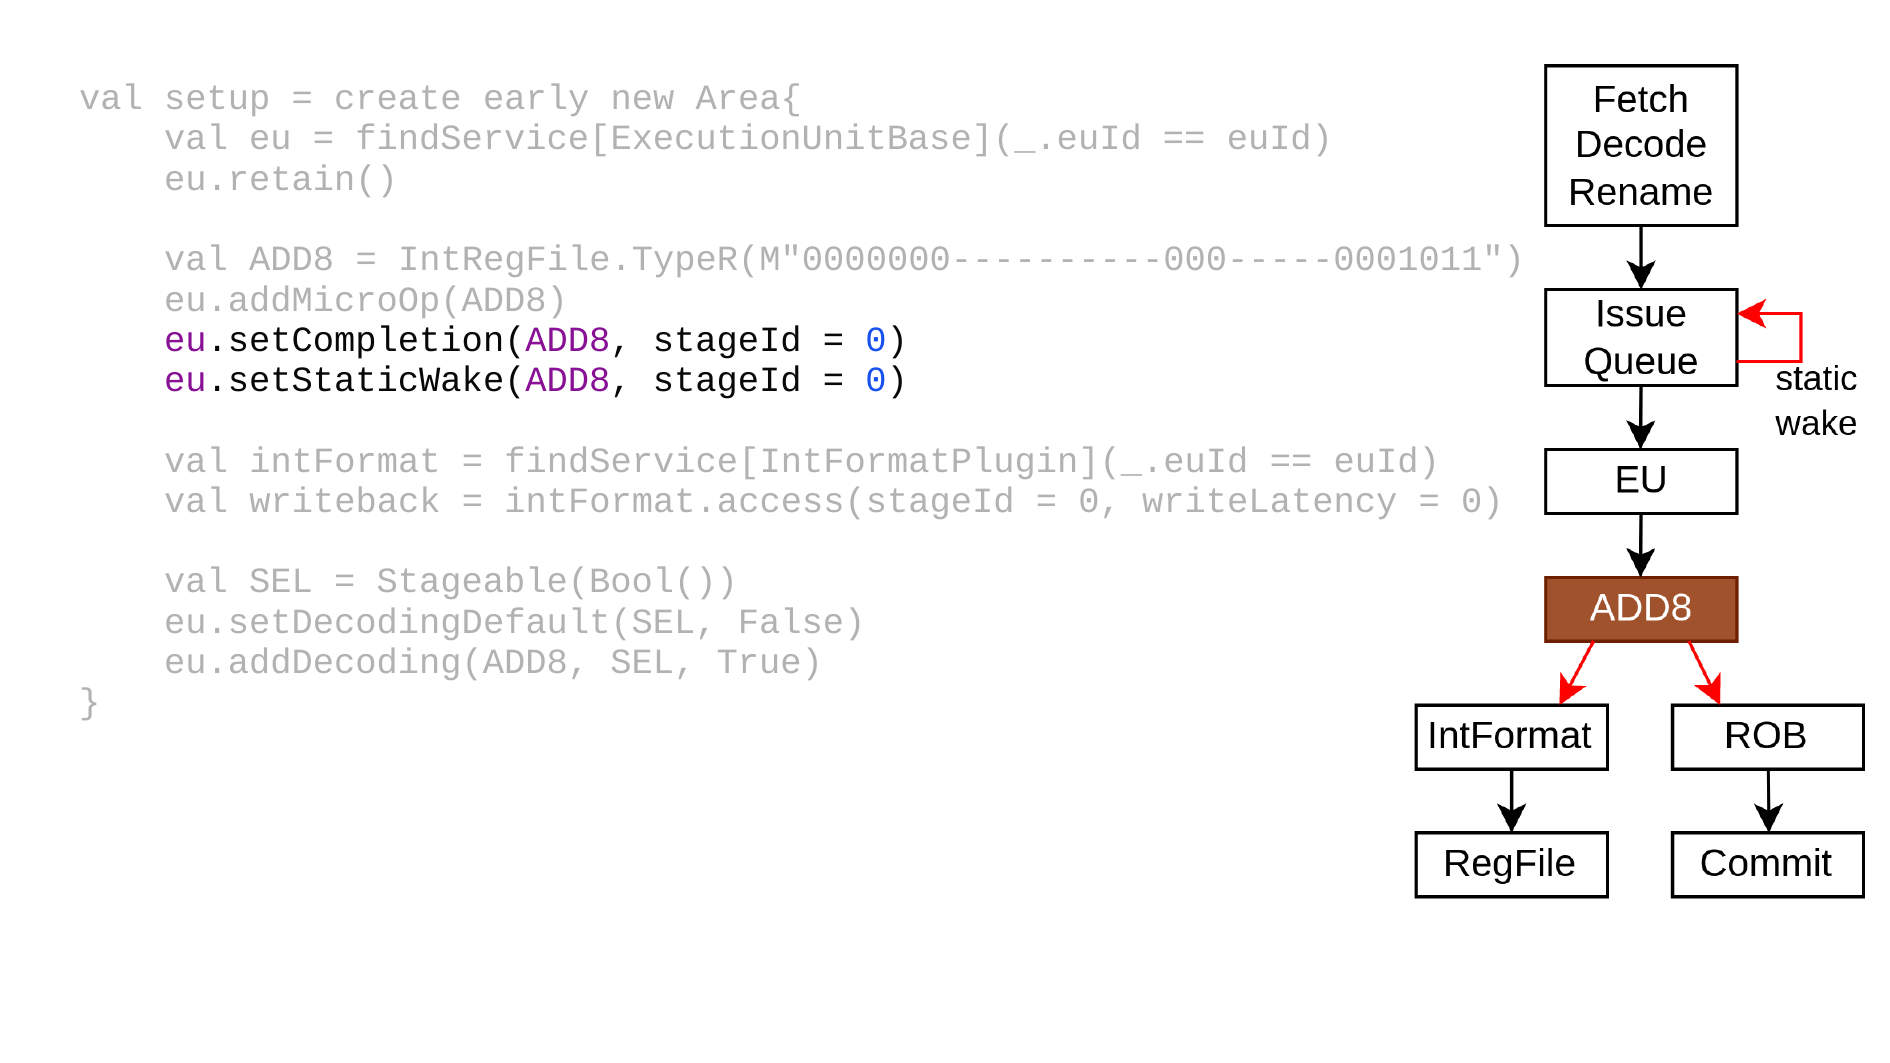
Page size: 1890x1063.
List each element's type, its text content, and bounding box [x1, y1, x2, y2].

text_box val setup = create early new Area{ val eu = findService[ExecutionUnitBase](_.euId == euId) eu.retain() val ADD8 = IntRegFile.TypeR(M"0000000----------000-----0001011") eu.addMicroOp(ADD8) eu.setCompletion(ADD8, stageId = 0) eu.setStaticWake(ADD8, stageId = 0) val intFormat = findService[IntFormatPlugin](_.euId == euId) val writeback = intFormat.access(stageId = 0, writeLatency = 0) val SEL = Stageable(Bool()) eu.setDecodingDefault(SEL, False) eu.addDecoding(ADD8, SEL, True) } [21, 32, 1381, 792]
picture [1381, 32, 1890, 931]
